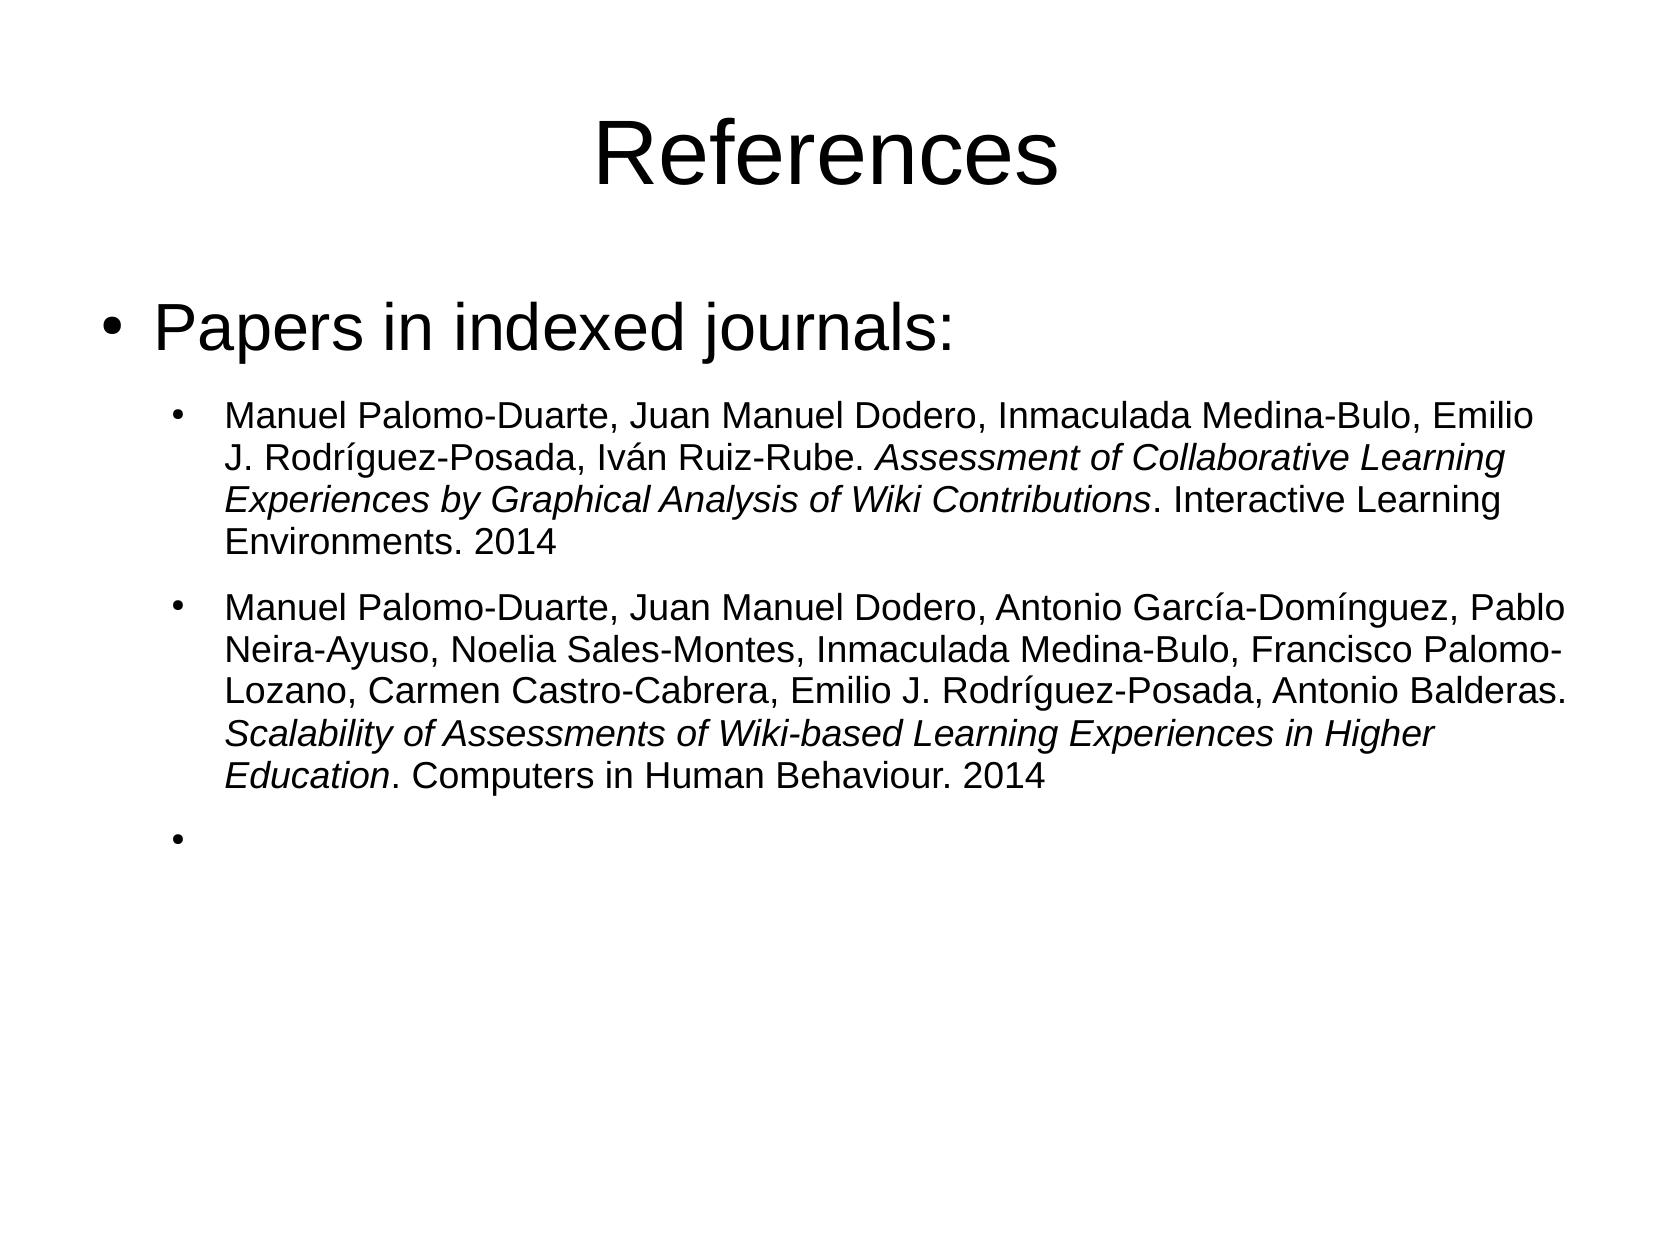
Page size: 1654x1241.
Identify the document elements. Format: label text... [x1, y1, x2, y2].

list Papers in indexed journals: Manuel Palomo-Duarte, Juan Manuel Dodero, Inmaculada Medina-Bulo, Emilio J. Rodríguez-Posada, Iván Ruiz-Rube. Assessment of Collaborative Learning Experiences by Graphical Analysis of Wiki Contributions. Interactive Learning Environments. 2014 Manuel Palomo-Duarte, Juan Manuel Dodero, Antonio García-Domínguez, Pablo Neira-Ayuso, Noelia Sales-Montes, Inmaculada Medina-Bulo, Francisco Palomo-Lozano, Carmen Castro-Cabrera, Emilio J. Rodríguez-Posada, Antonio Balderas. Scalability of Assessments of Wiki-based Learning Experiences in Higher Education. Computers in Human Behaviour. 2014 [82, 290, 1571, 1109]
title References [82, 49, 1571, 257]
